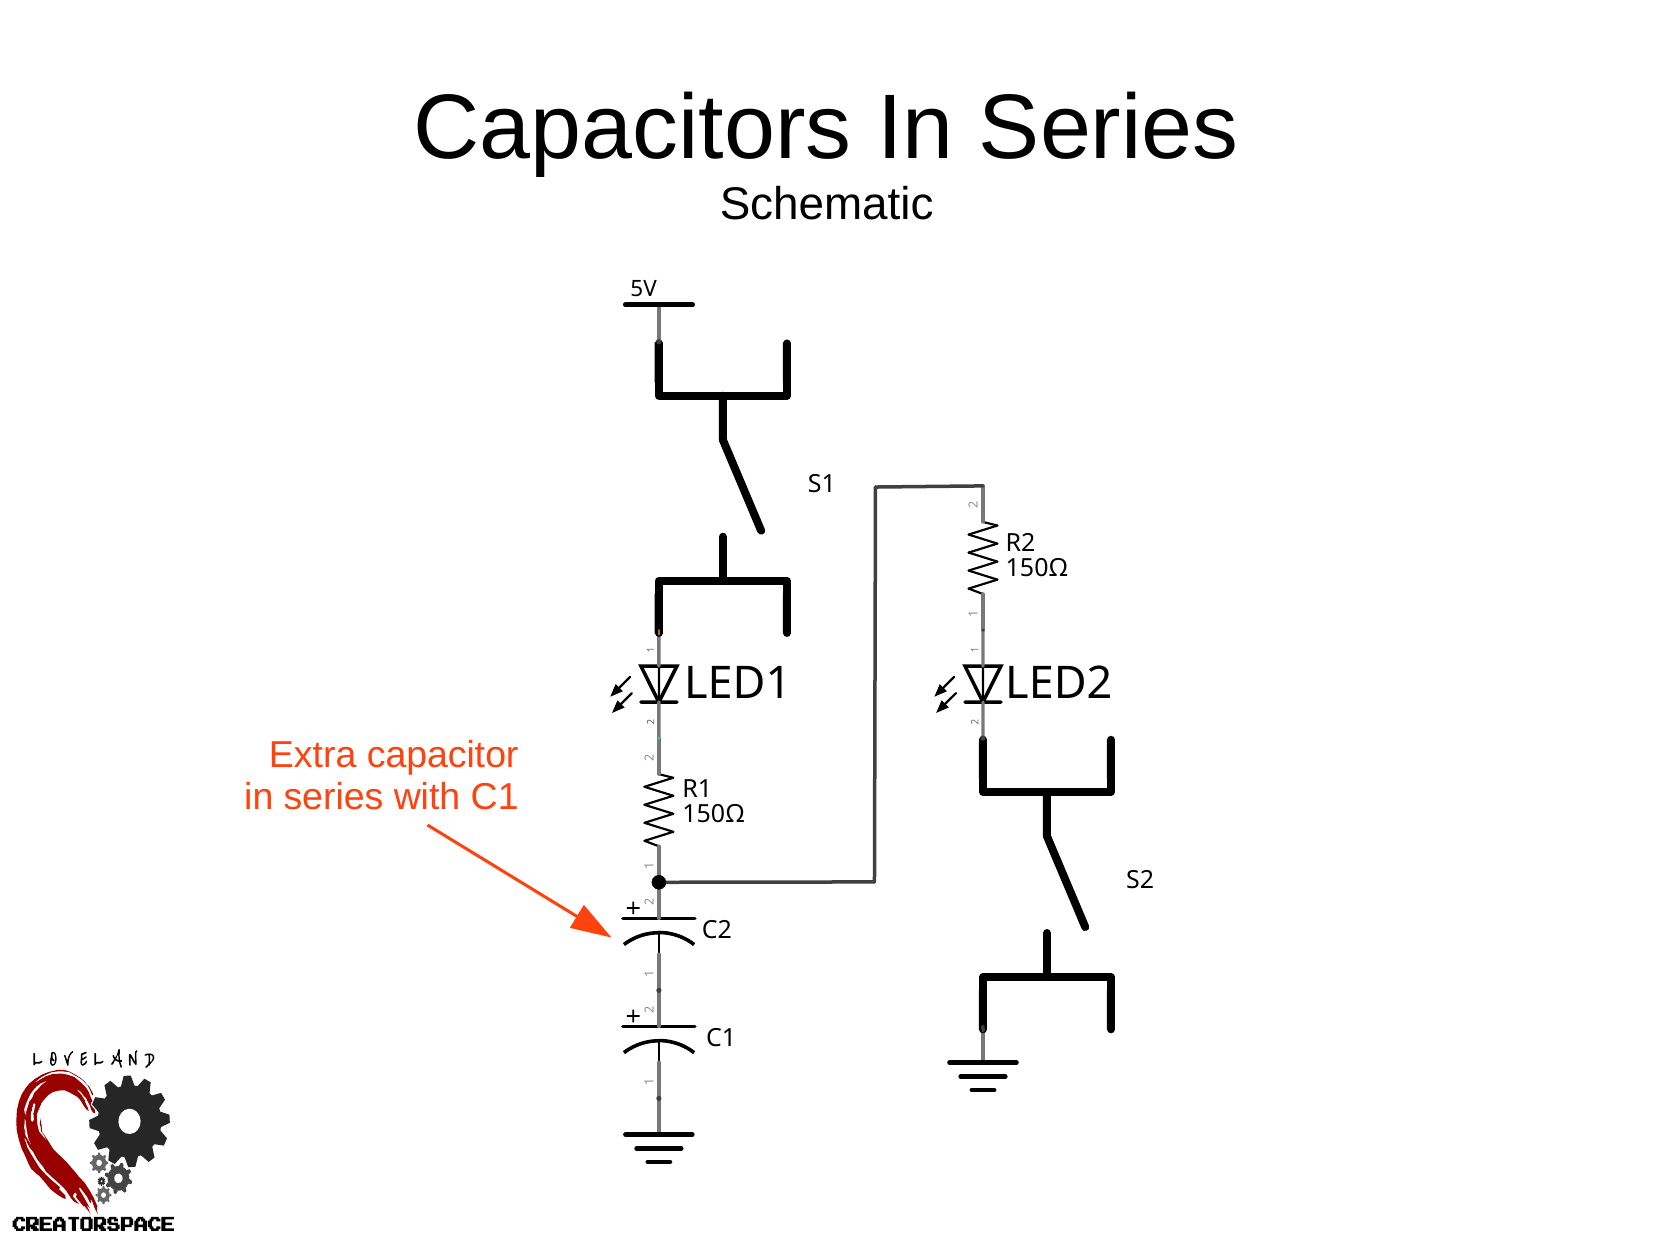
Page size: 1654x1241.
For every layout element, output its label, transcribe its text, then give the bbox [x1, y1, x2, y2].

text_box Extra capacitor in series with C1 [229, 726, 534, 826]
picture [607, 270, 1164, 1171]
title Capacitors In Series Schematic [82, 49, 1571, 257]
